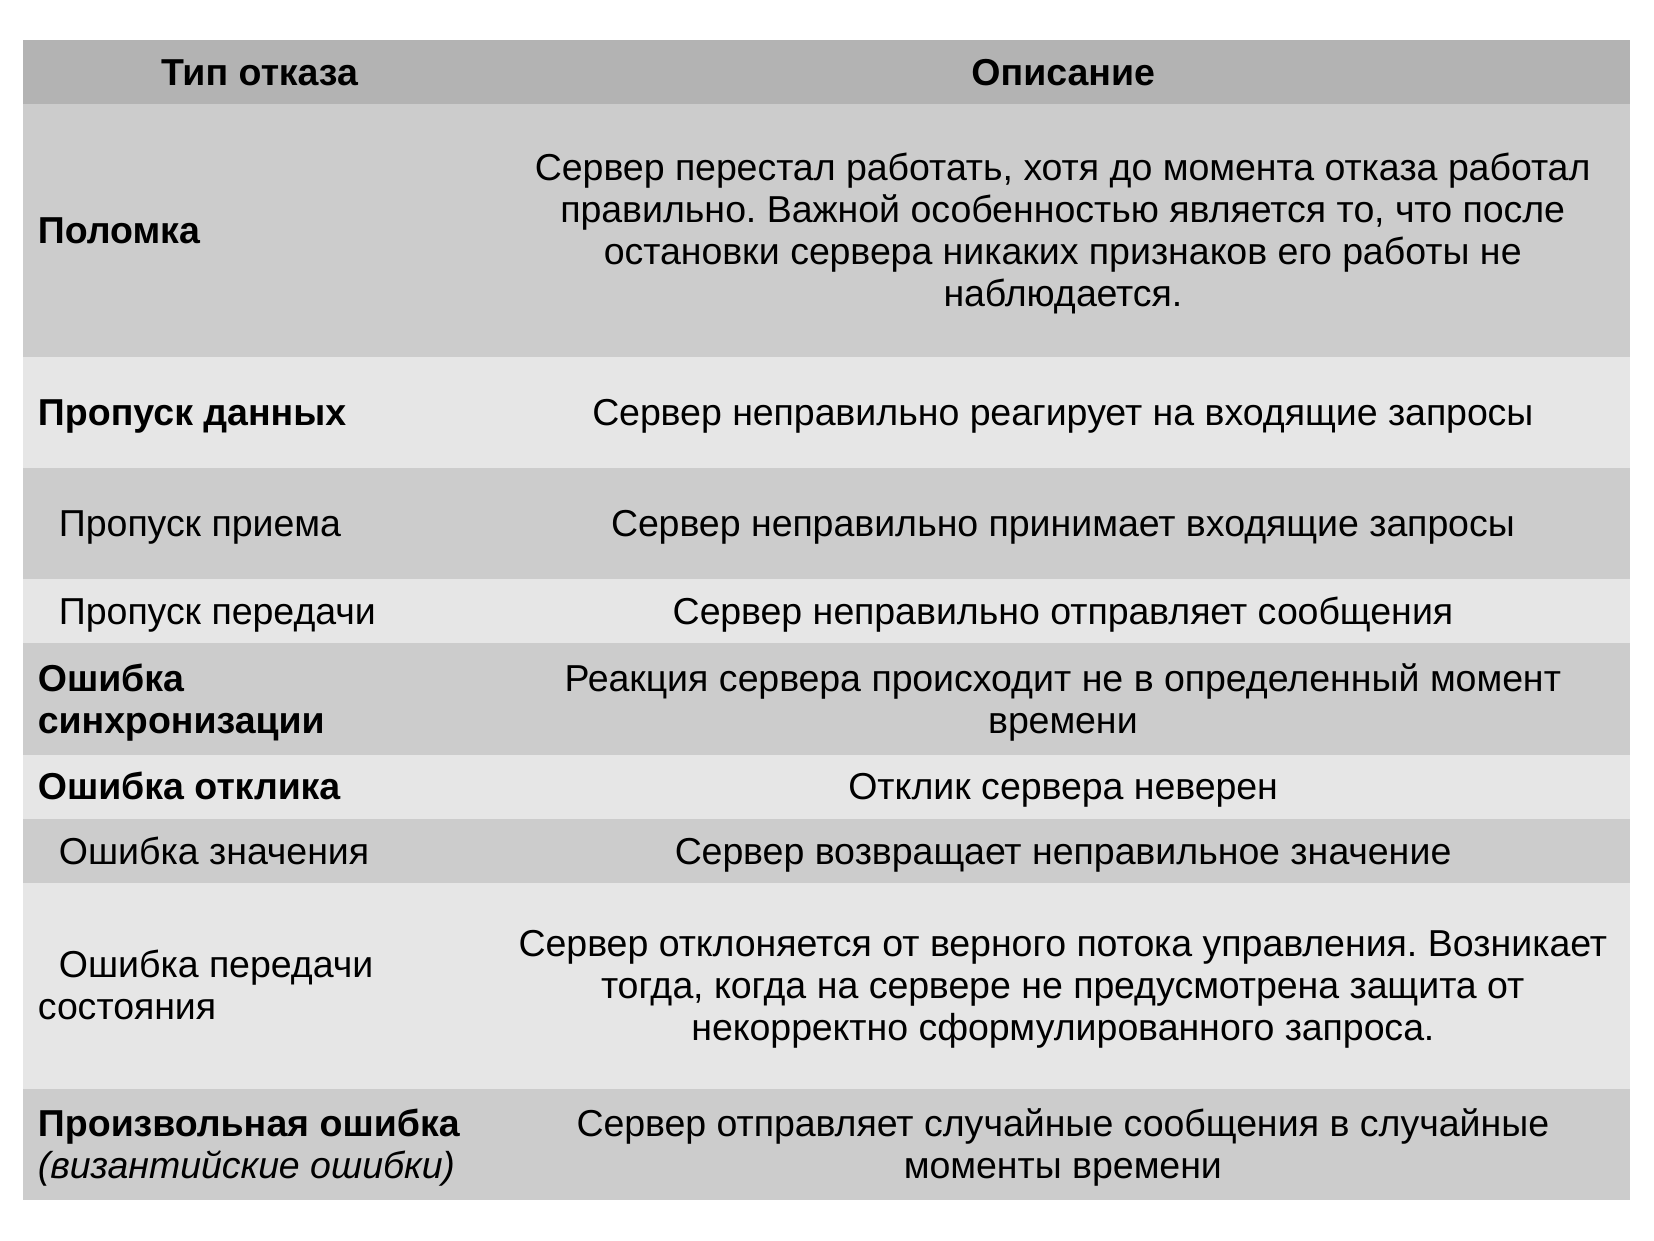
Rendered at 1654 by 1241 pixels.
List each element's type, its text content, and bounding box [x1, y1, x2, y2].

table_cell Сервер отклоняется от верного потока управления. Возникает тогда, когда на сервере не предусмотрена защита от некорректно сформулированного запроса. [496, 883, 1630, 1089]
table_cell Отклик сервера неверен [496, 755, 1630, 819]
table_cell Сервер неправильно отправляет сообщения [496, 579, 1630, 643]
table_cell Ошибка синхронизации [23, 643, 496, 755]
table_cell Пропуск приема [23, 468, 496, 579]
table_cell Сервер отправляет случайные сообщения в случайные моменты времени [496, 1089, 1630, 1200]
table_cell Поломка [23, 104, 496, 357]
table_cell Реакция сервера происходит не в определенный момент времени [496, 643, 1630, 755]
table_cell Ошибка отклика [23, 755, 496, 819]
table_cell Сервер возвращает неправильное значение [496, 819, 1630, 883]
table_cell Ошибка передачи состояния [23, 883, 496, 1089]
table_cell Ошибка значения [23, 819, 496, 883]
table_cell Пропуск данных [23, 357, 496, 468]
table_cell Сервер перестал работать, хотя до момента отказа работал правильно. Важной особенностью является то, что после остановки сервера никаких признаков его работы не наблюдается. [496, 104, 1630, 357]
table_cell Пропуск передачи [23, 579, 496, 643]
table_cell Сервер неправильно принимает входящие запросы [496, 468, 1630, 579]
table_cell Произвольная ошибка (византийские ошибки) [23, 1089, 496, 1200]
table_cell Сервер неправильно реагирует на входящие запросы [496, 357, 1630, 468]
table_header Тип отказа [23, 40, 496, 104]
table_header Описание [496, 40, 1630, 104]
